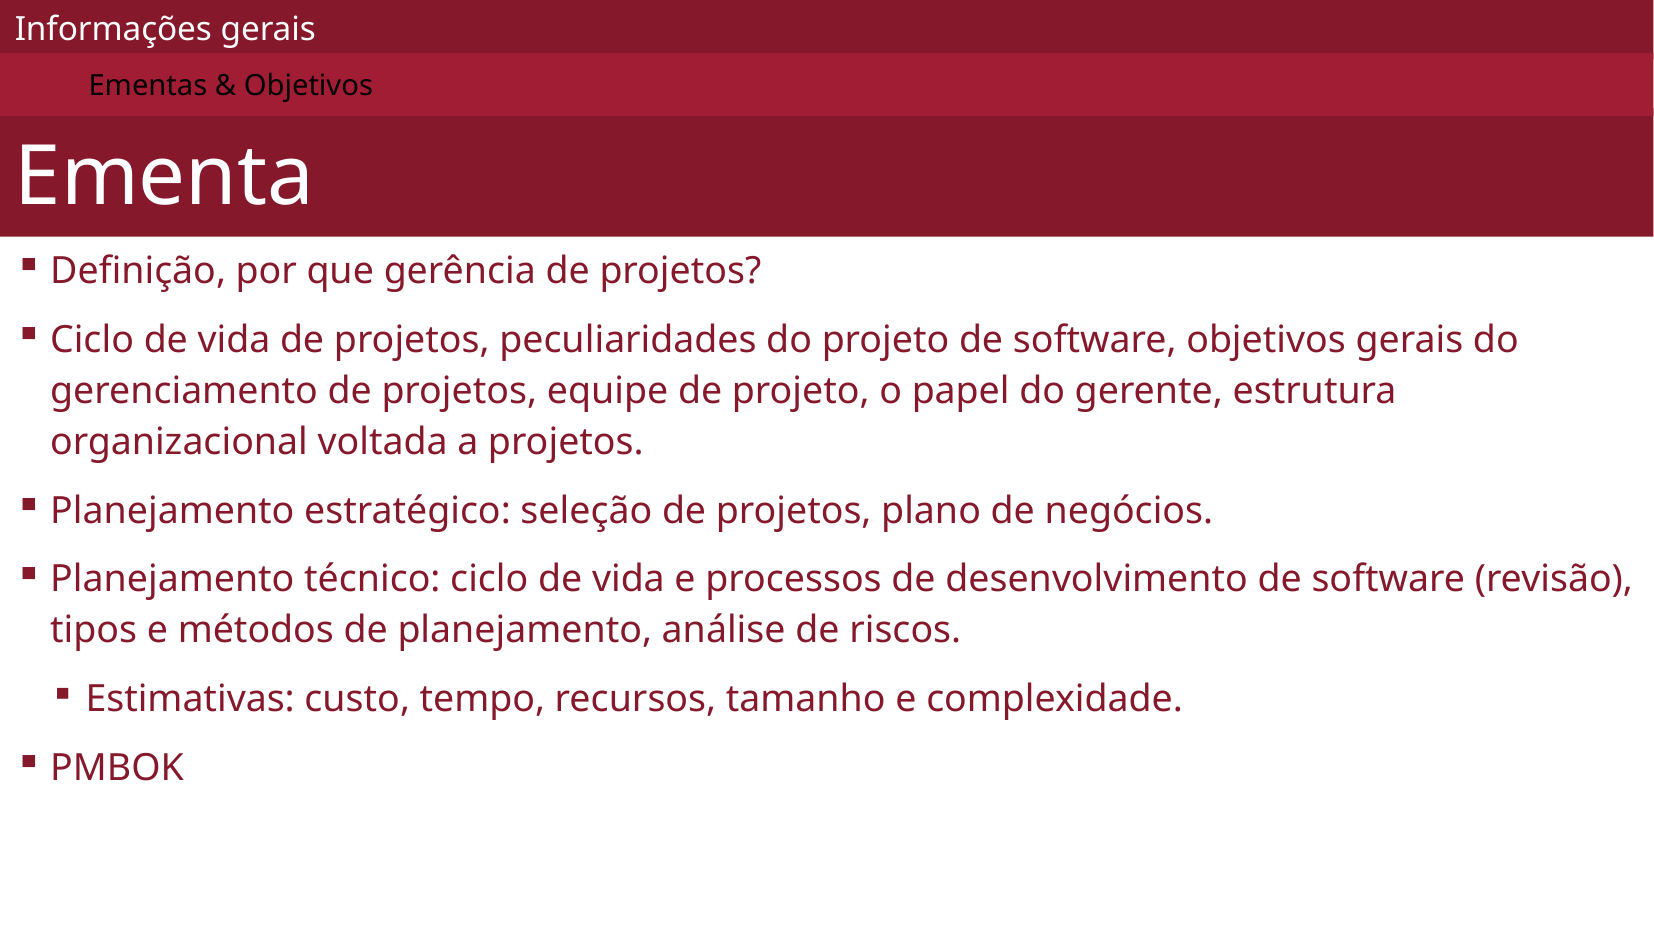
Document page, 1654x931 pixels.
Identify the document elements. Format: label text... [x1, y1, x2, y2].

text_box Ementa [0, 116, 1654, 231]
text_box Informações gerais [0, 0, 1654, 53]
text_box Definição, por que gerência de projetos? Ciclo de vida de projetos, peculiaridades do projeto de software, objetivos gerais do gerenciamento de projetos, equipe de projeto, o papel do gerente, estrutura organizacional voltada a projetos. Planejamento estratégico: seleção de projetos, plano de negócios. Planejamento técnico: ciclo de vida e processos de desenvolvimento de software (revisão), tipos e métodos de planejamento, análise de riscos. Estimativas: custo, tempo, recursos, tamanho e complexidade. PMBOK [0, 236, 1654, 931]
text_box Ementas & Objetivos [0, 53, 1654, 116]
